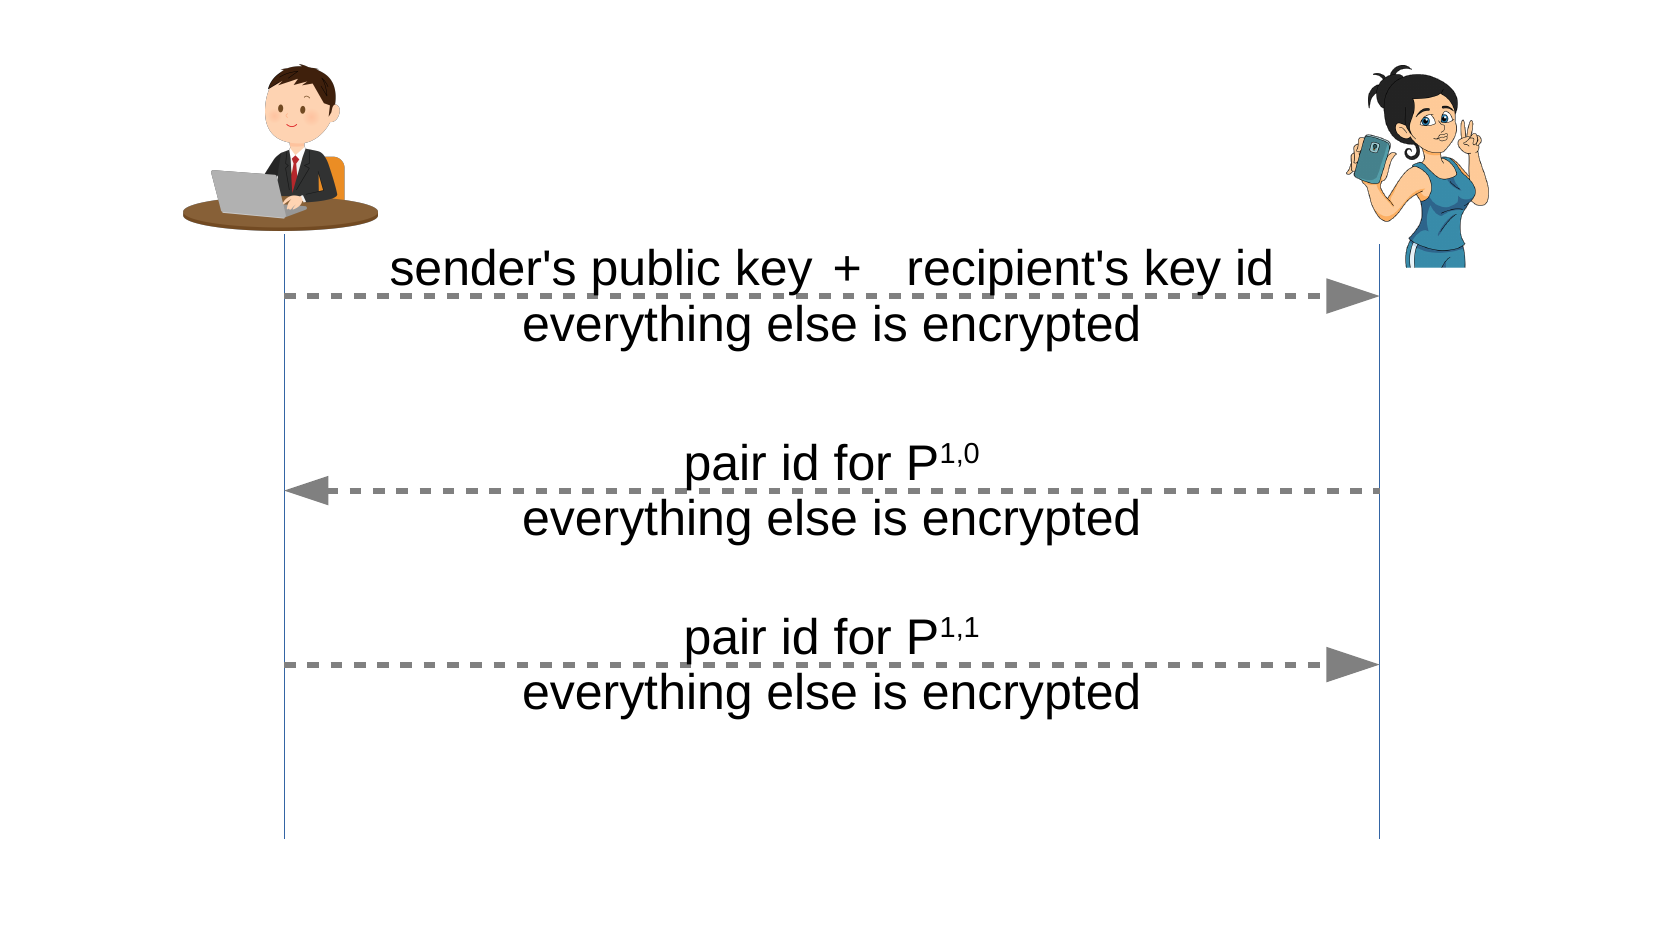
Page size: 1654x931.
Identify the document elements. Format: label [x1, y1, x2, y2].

picture [183, 64, 378, 231]
picture [1346, 65, 1489, 268]
